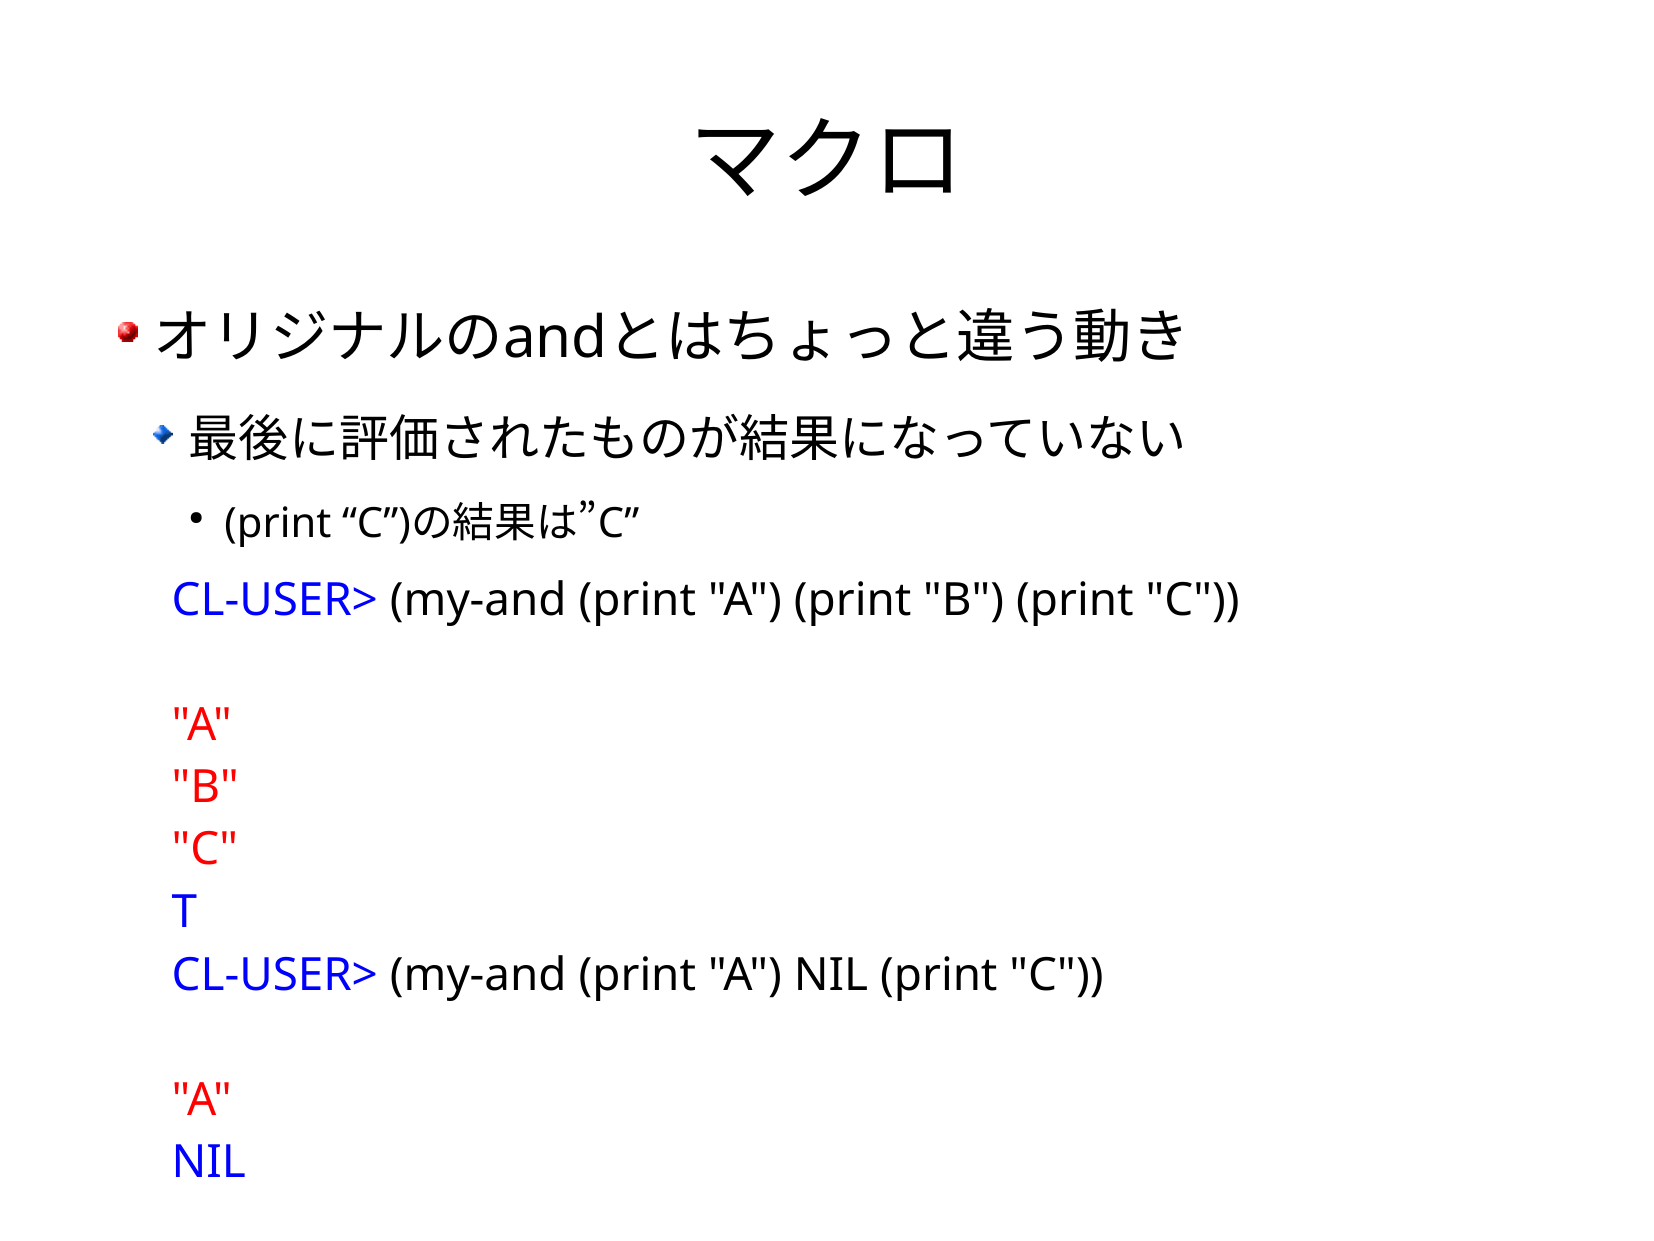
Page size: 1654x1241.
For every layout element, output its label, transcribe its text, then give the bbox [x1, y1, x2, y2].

text_box CL-USER> (my-and (print "A") (print "B") (print "C")) "A" "B" "C" T CL-USER> (my-and (print "A") NIL (print "C")) "A" NIL [156, 558, 1424, 1094]
title マクロ [82, 56, 1571, 250]
list オリジナルのandとはちょっと違う動き 最後に評価されたものが結果になっていない (print “C”)の結果は”C” [82, 290, 1571, 1109]
